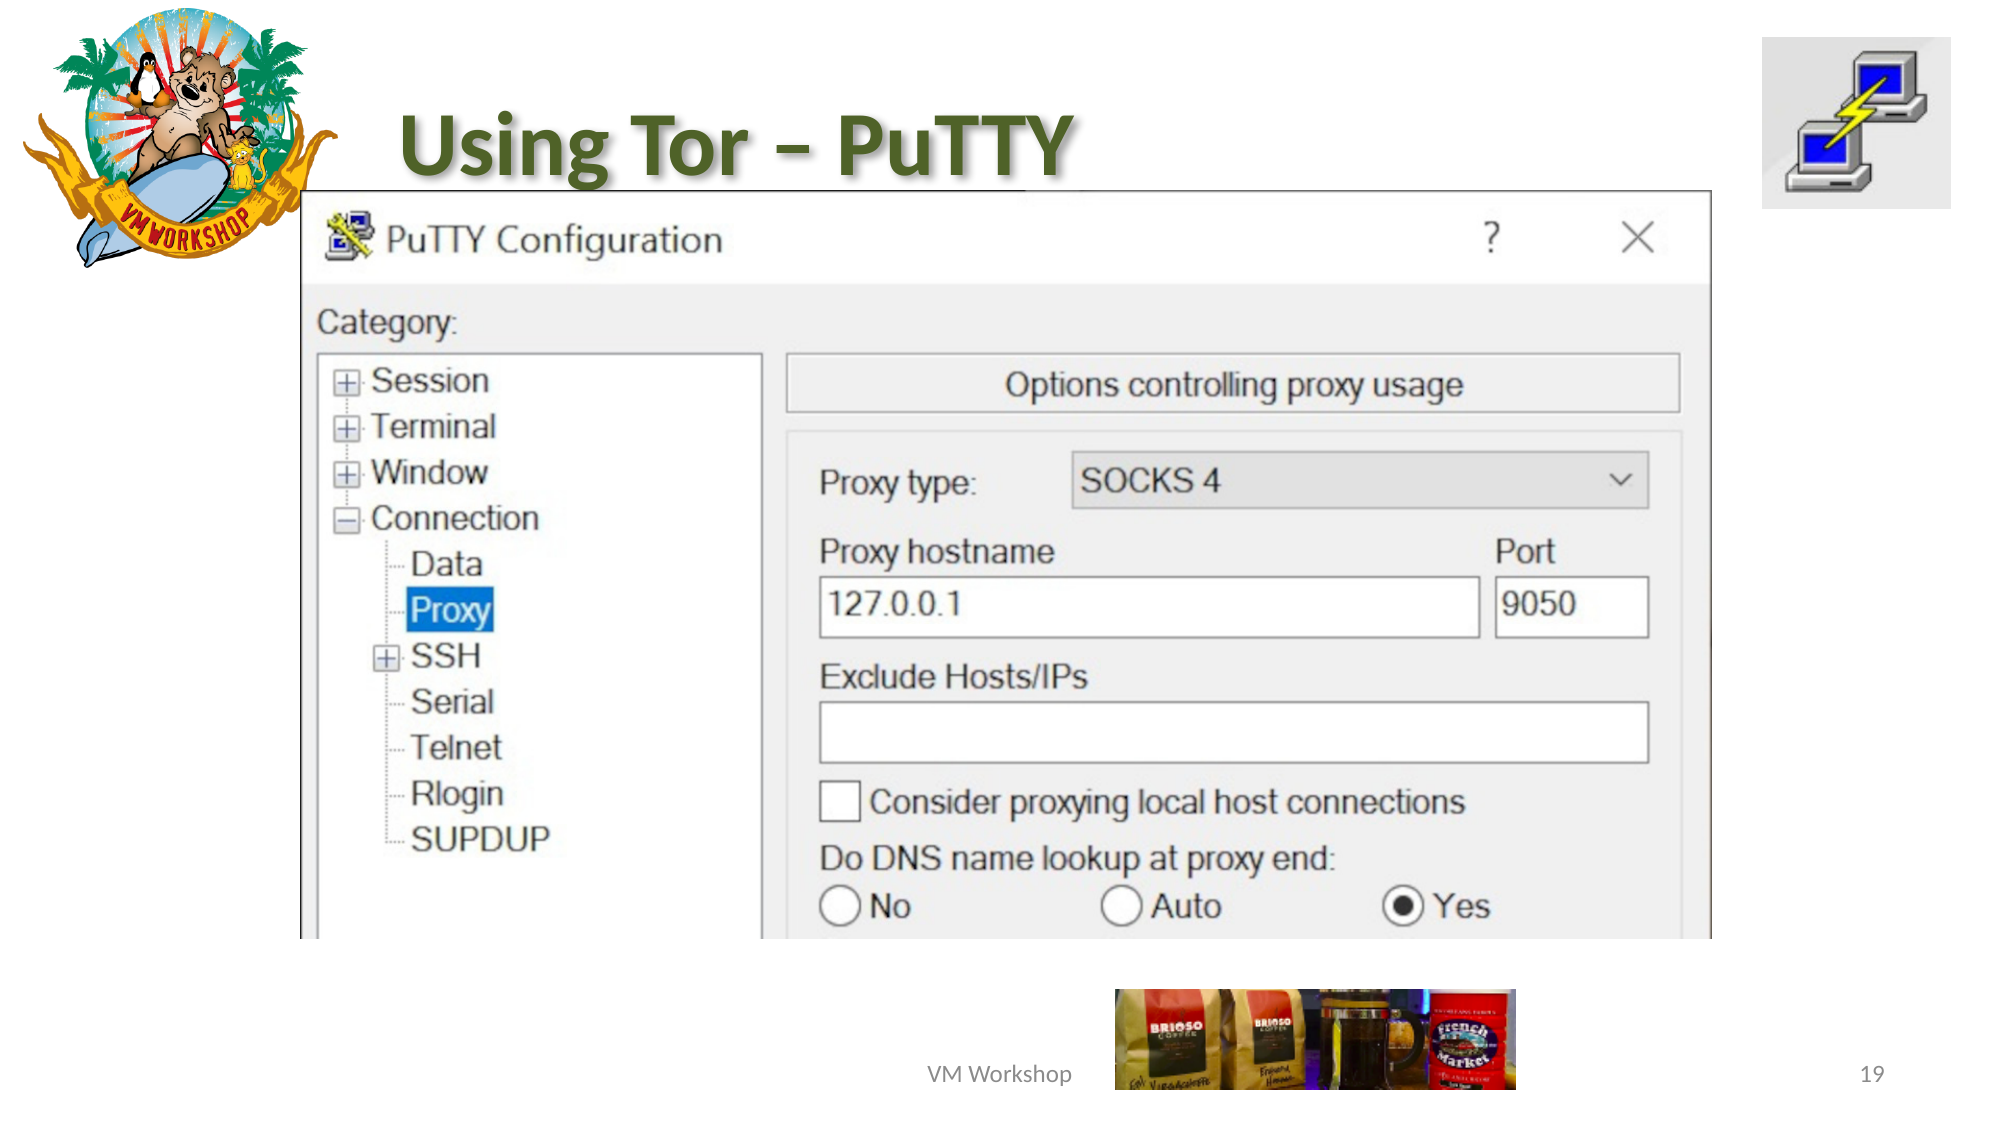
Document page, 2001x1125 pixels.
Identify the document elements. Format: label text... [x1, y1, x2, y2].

title Using Tor – PuTTY [383, 45, 1913, 233]
picture [23, 8, 1712, 939]
picture [1762, 37, 1951, 210]
picture [1115, 989, 1516, 1090]
